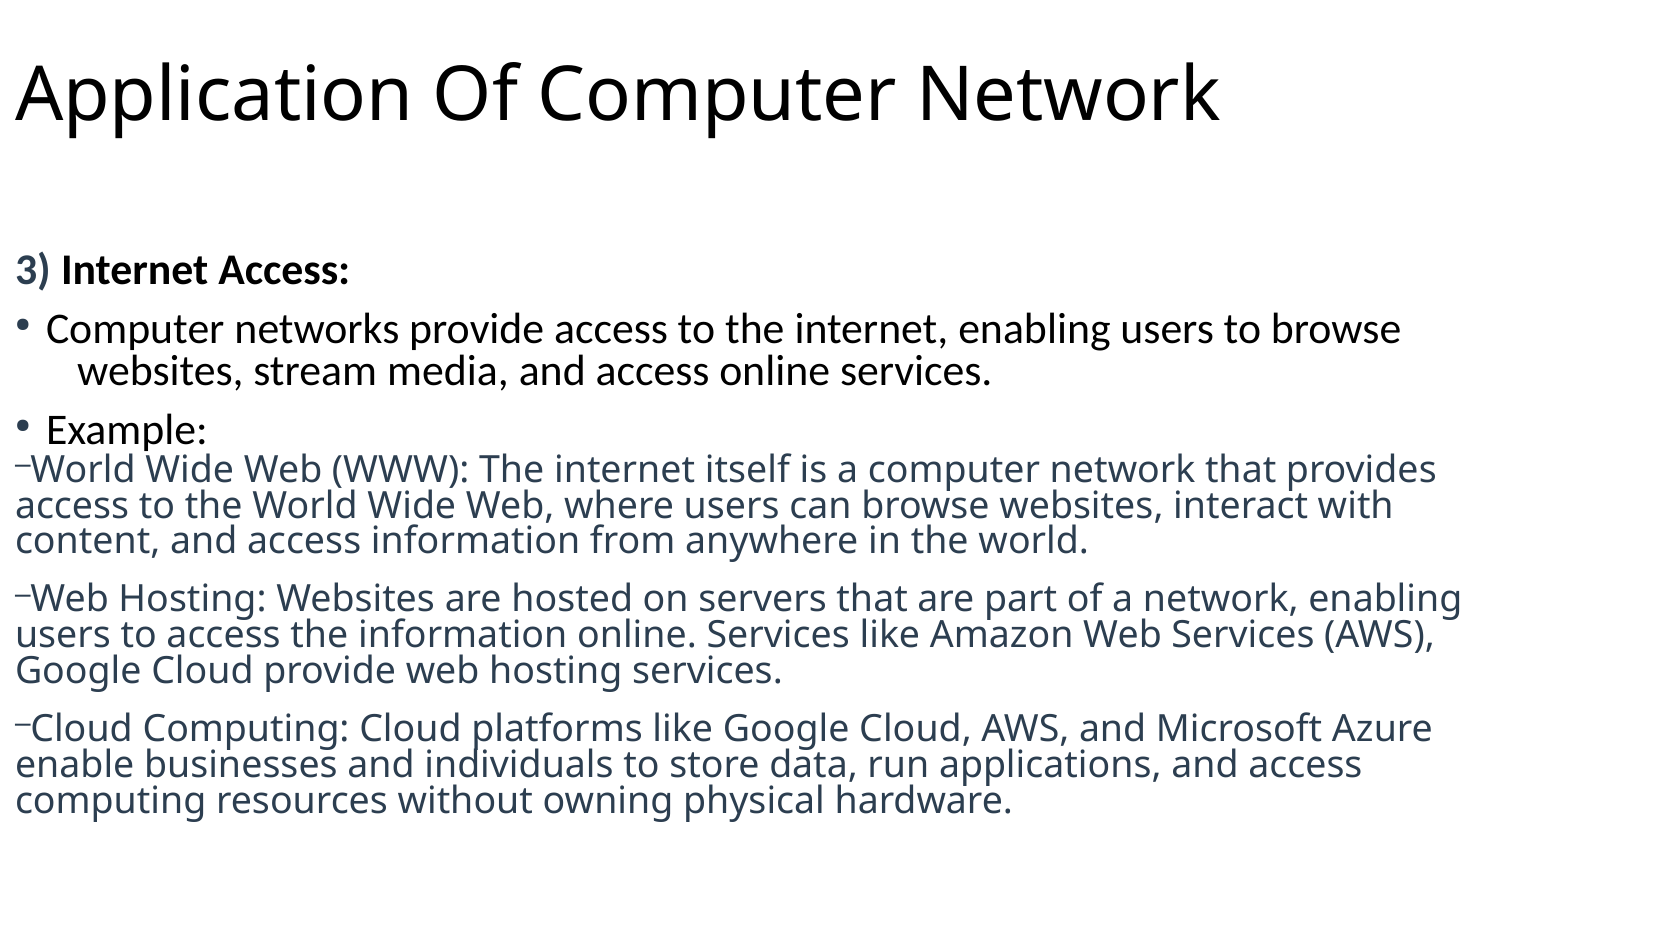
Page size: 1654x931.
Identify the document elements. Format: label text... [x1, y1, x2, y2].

list Internet Access: Computer networks provide access to the internet, enabling users to browse websites, stream media, and access online services. Example: World Wide Web (WWW): The internet itself is a computer network that provides access to the World Wide Web, where users can browse websites, interact with content, and access information from anywhere in the world. Web Hosting: Websites are hosted on servers that are part of a network, enabling users to access the information online. Services like Amazon Web Services (AWS), Google Cloud provide web hosting services. Cloud Computing: Cloud platforms like Google Cloud, AWS, and Microsoft Azure enable businesses and individuals to store data, run applications, and access computing resources without owning physical hardware. [0, 243, 1536, 864]
title Application Of Computer Network [0, 36, 1536, 155]
